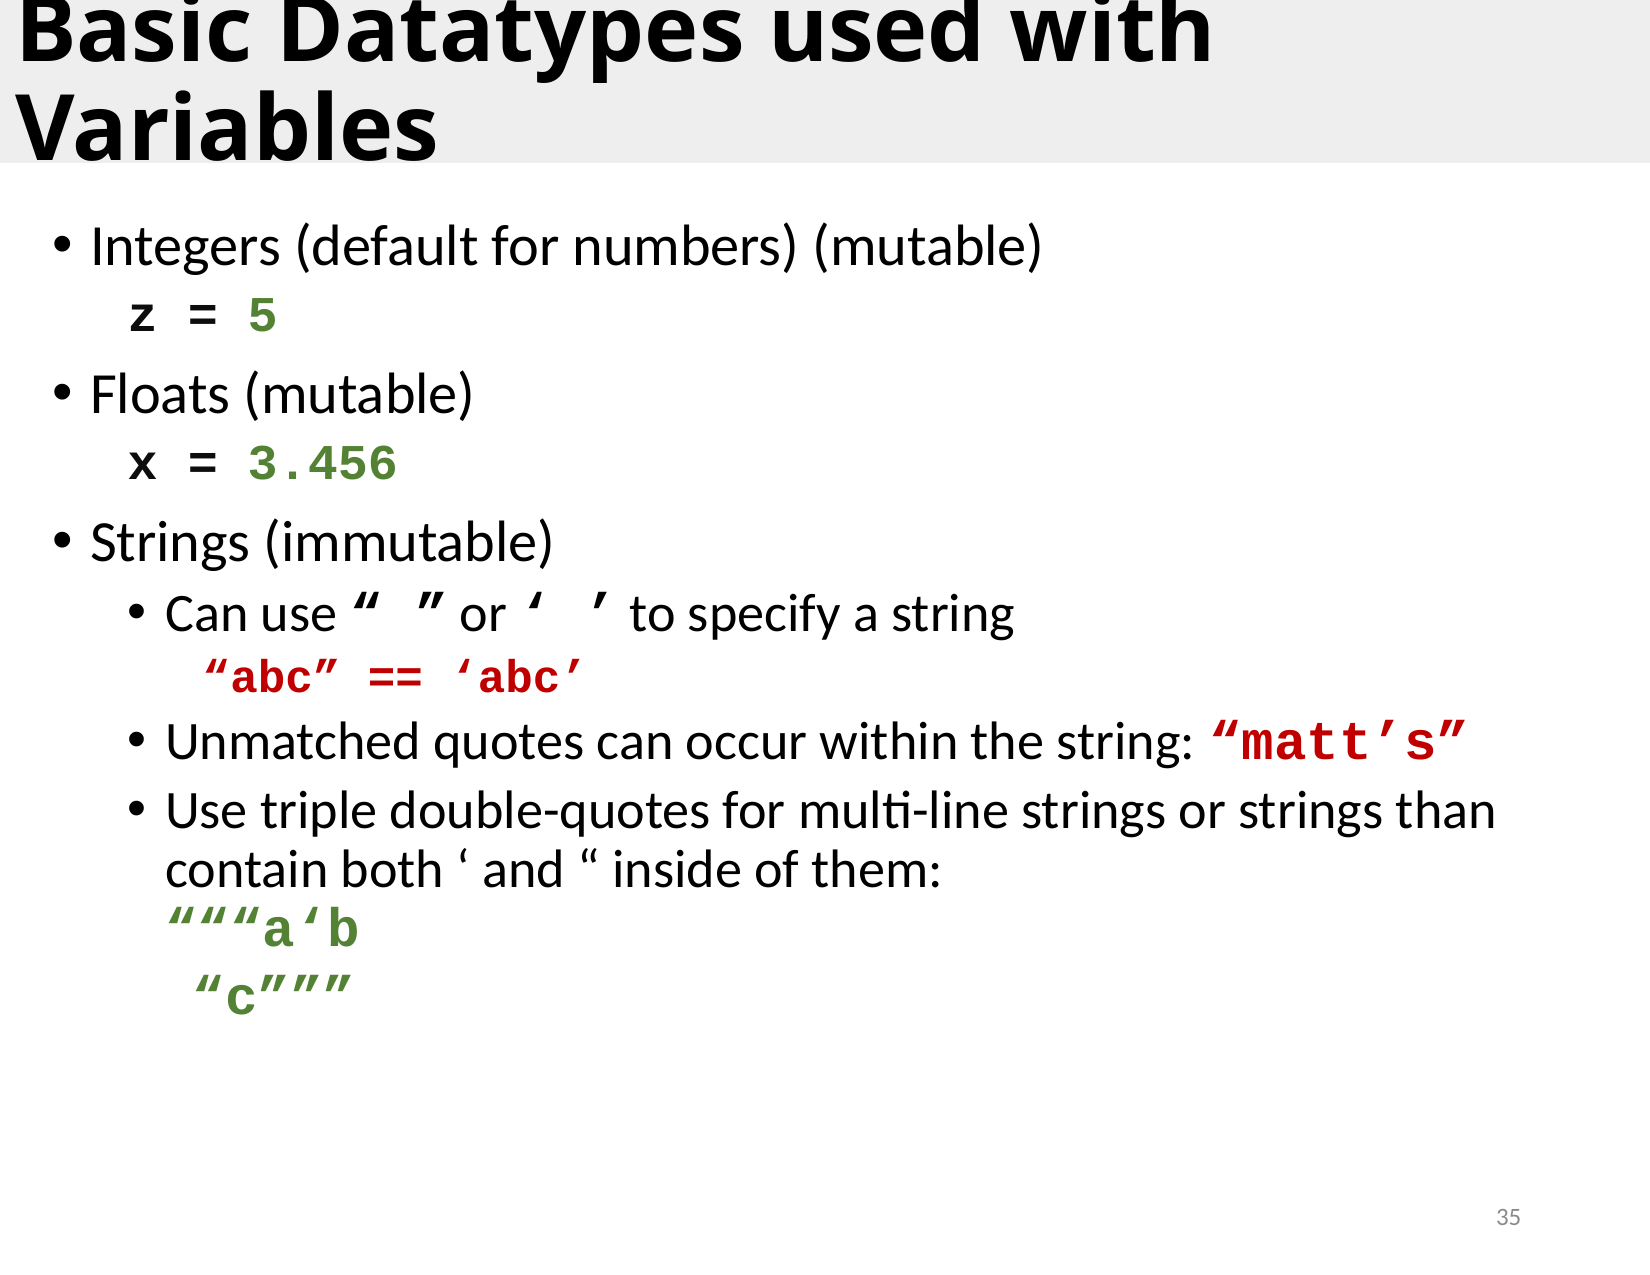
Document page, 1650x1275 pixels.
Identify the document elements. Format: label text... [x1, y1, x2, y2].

title Basic Datatypes used with Variables [0, 0, 1650, 163]
list Integers (default for numbers) (mutable) z = 5 Floats (mutable) x = 3.456 Strings (immutable) Can use “ ” or ‘ ’ to specify a string “abc” == ‘abc’ Unmatched quotes can occur within the string: “matt’s” Use triple double-quotes for multi-line strings or strings than contain both ‘ and “ inside of them: “““a‘b “c””” [37, 207, 1602, 1182]
